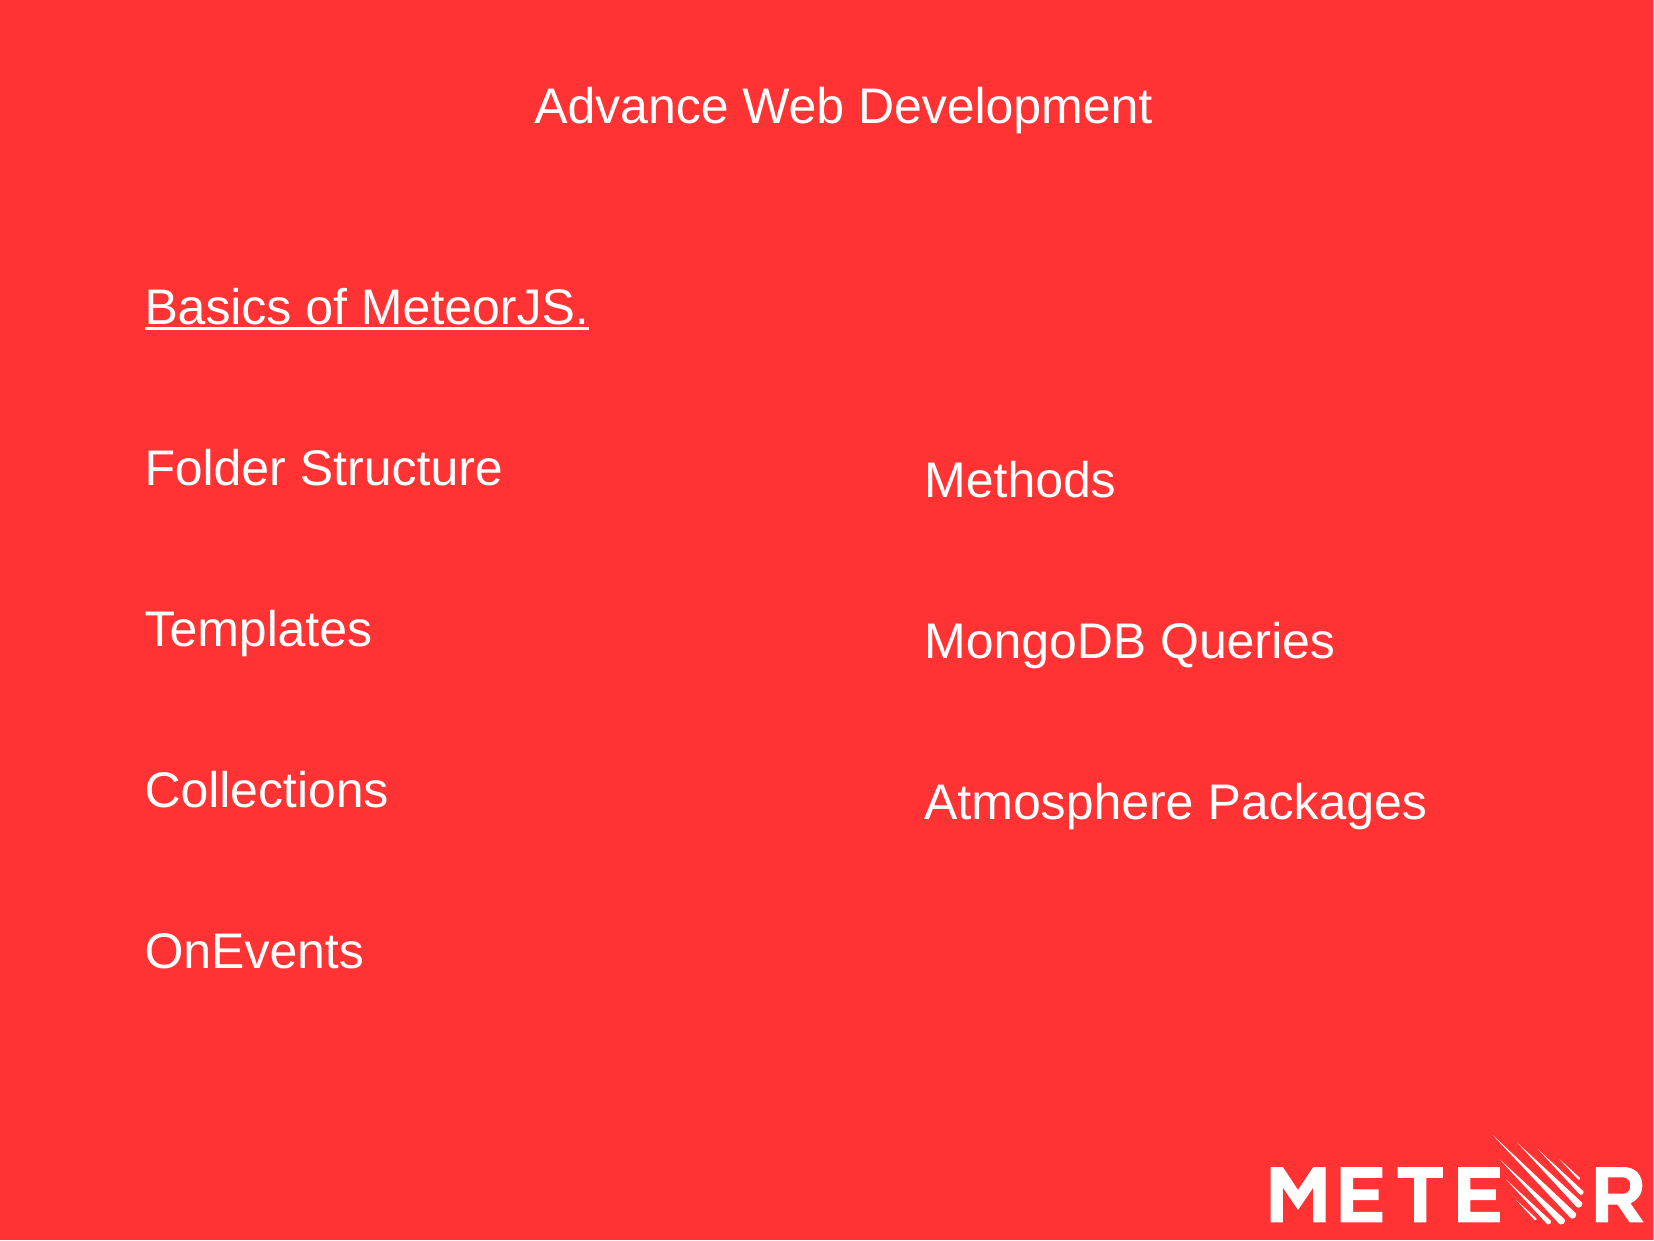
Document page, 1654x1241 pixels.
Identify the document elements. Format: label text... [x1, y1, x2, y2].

picture [1269, 1133, 1645, 1226]
text_box Methods MongoDB Queries Atmosphere Packages [909, 283, 1465, 1166]
text_box Advance Web Development [519, 70, 1182, 142]
text_box Basics of MeteorJS. Folder Structure Templates Collections OnEvents [129, 271, 605, 1154]
